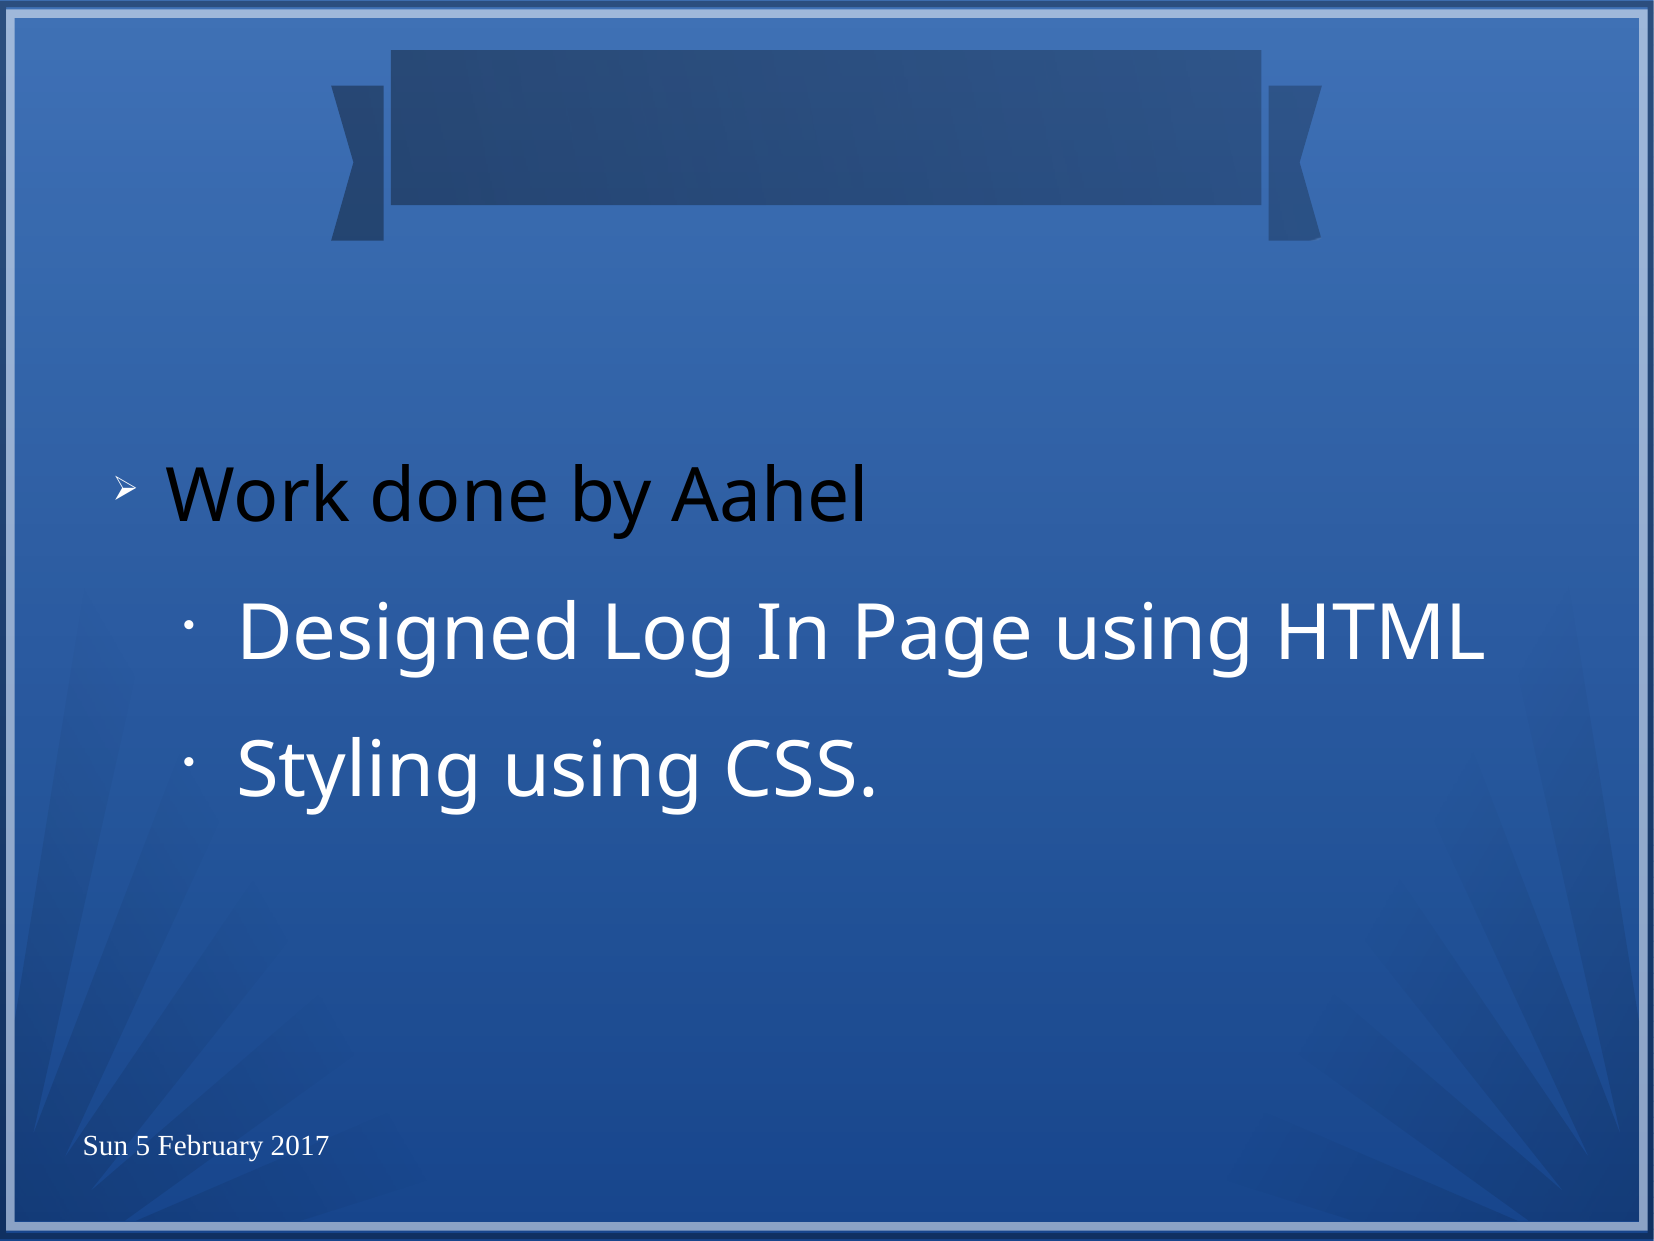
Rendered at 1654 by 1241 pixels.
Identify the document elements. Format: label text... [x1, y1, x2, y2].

list Work done by Aahel Designed Log In Page using HTML Styling using CSS. [94, 35, 1571, 1241]
